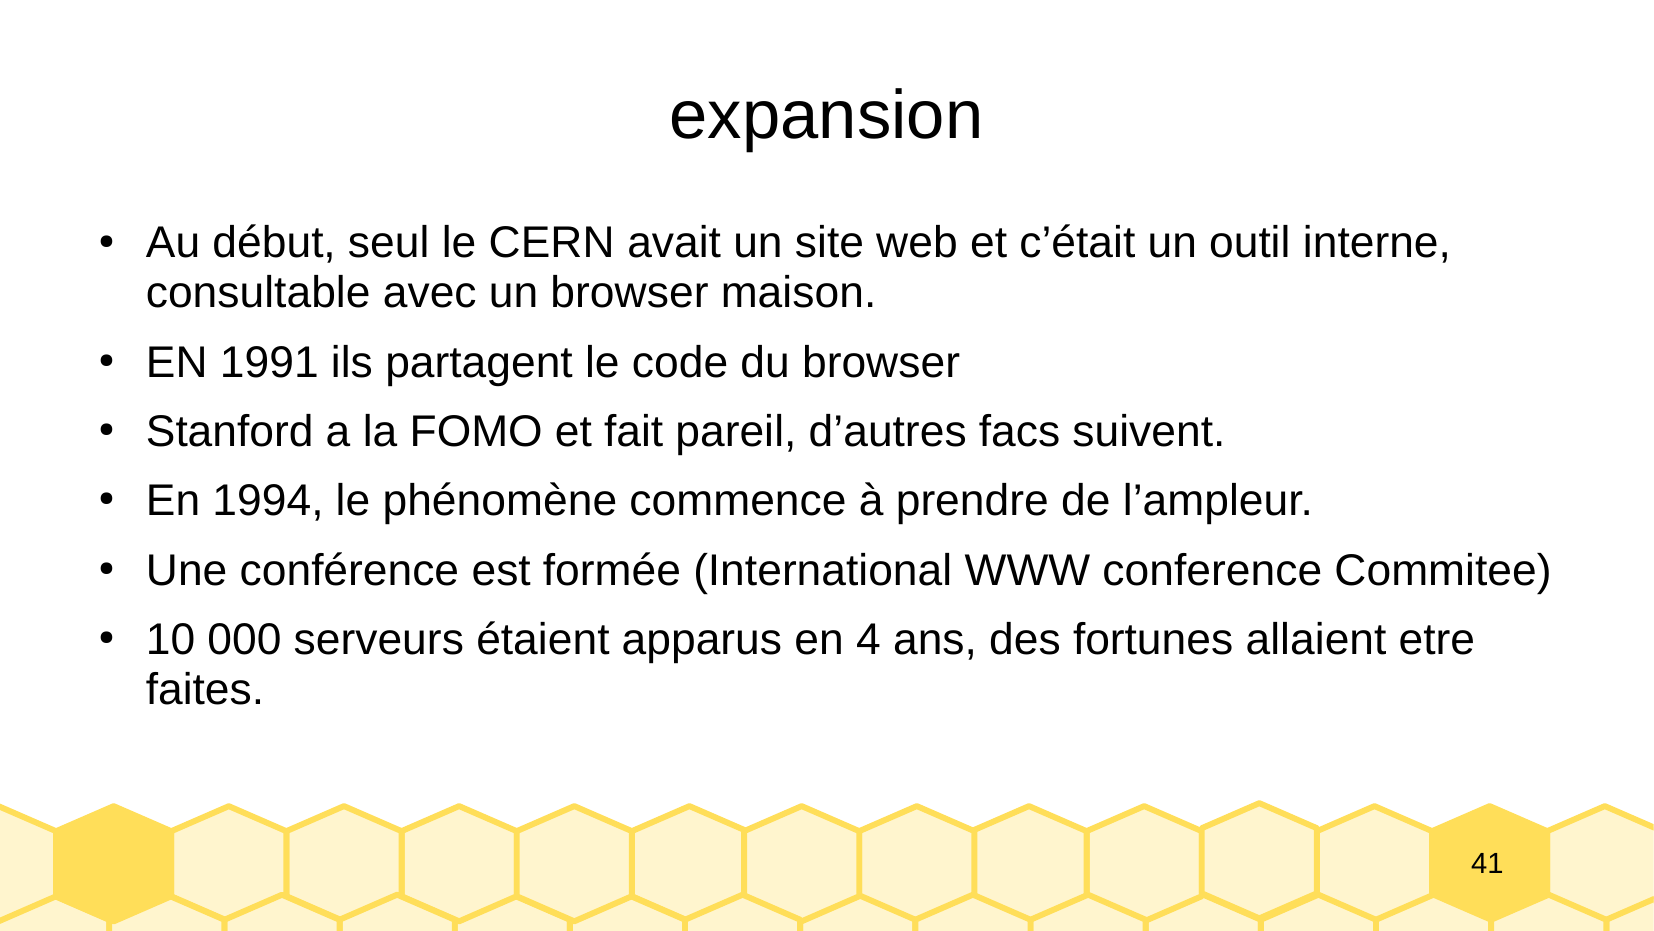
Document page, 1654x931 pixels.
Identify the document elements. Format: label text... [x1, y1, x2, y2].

title expansion [82, 37, 1571, 193]
list Au début, seul le CERN avait un site web et c’était un outil interne, consultable avec un browser maison. EN 1991 ils partagent le code du browser Stanford a la FOMO et fait pareil, d’autres facs suivent. En 1994, le phénomène commence à prendre de l’ampleur. Une conférence est formée (International WWW conference Commitee) 10 000 serveurs étaient apparus en 4 ans, des fortunes allaient etre faites. [82, 217, 1571, 758]
